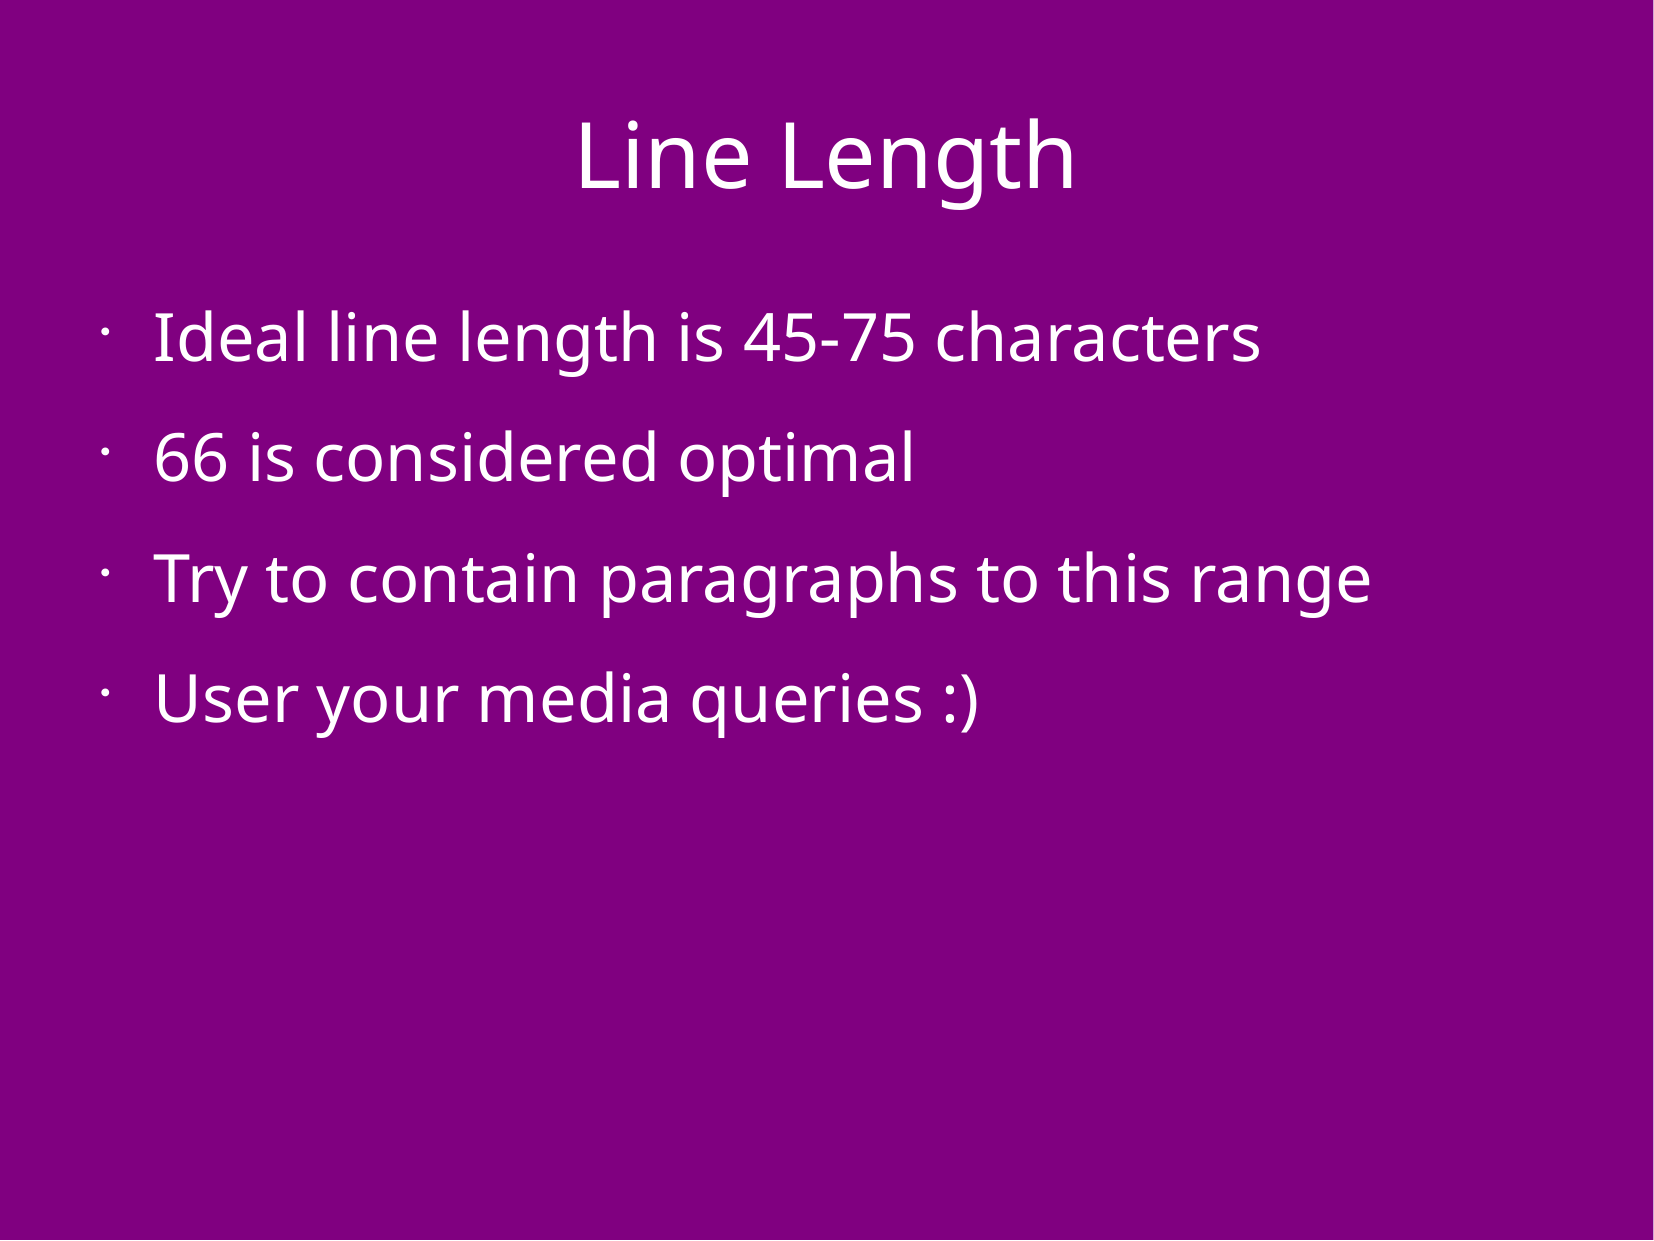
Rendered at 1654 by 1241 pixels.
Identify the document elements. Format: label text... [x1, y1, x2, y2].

list Ideal line length is 45-75 characters 66 is considered optimal Try to contain paragraphs to this range User your media queries :) [82, 290, 1571, 1109]
title Line Length [82, 49, 1571, 257]
